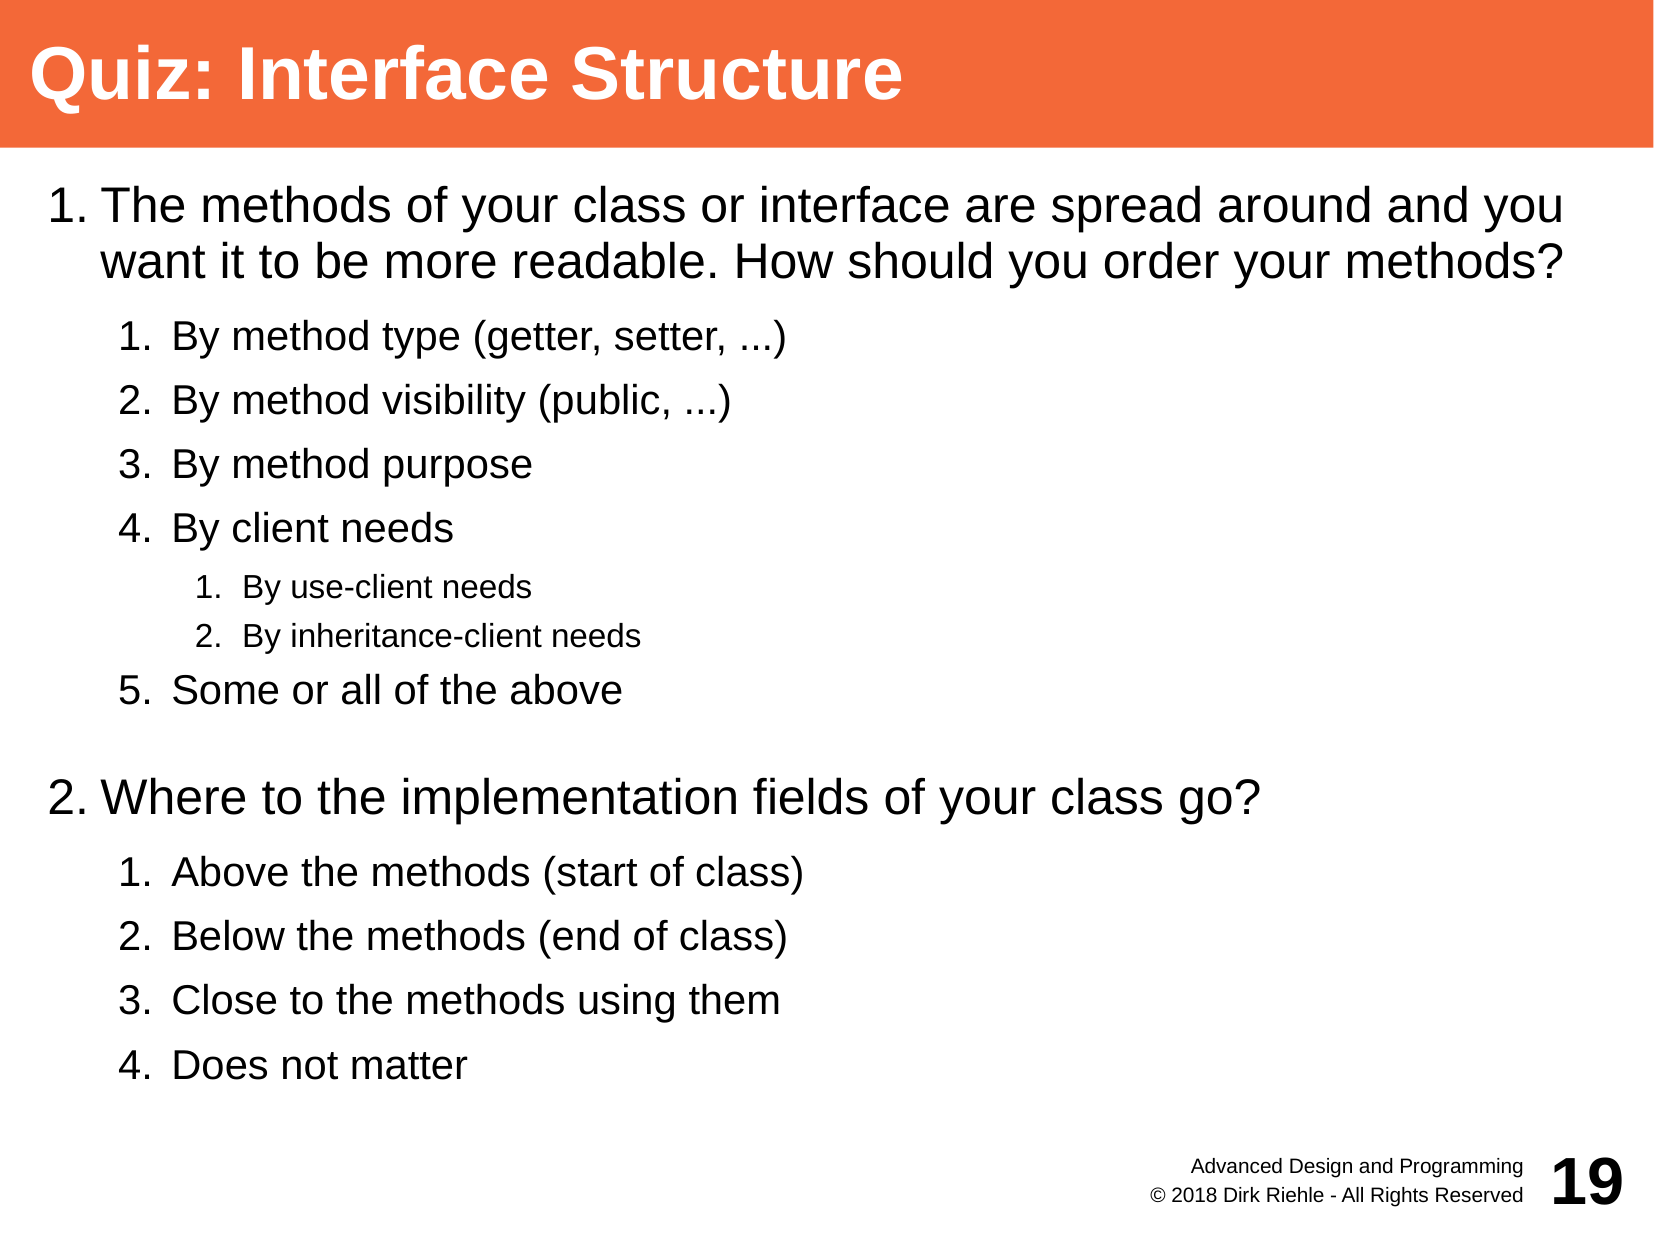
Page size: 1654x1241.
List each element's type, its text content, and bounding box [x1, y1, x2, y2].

title Quiz: Interface Structure [0, 0, 1654, 148]
list The methods of your class or interface are spread around and you want it to be more readable. How should you order your methods? By method type (getter, setter, ...) By method visibility (public, ...) By method purpose By client needs By use-client needs By inheritance-client needs Some or all of the above Where to the implementation fields of your class go? Above the methods (start of class) Below the methods (end of class) Close to the methods using them Does not matter [29, 177, 1625, 1211]
